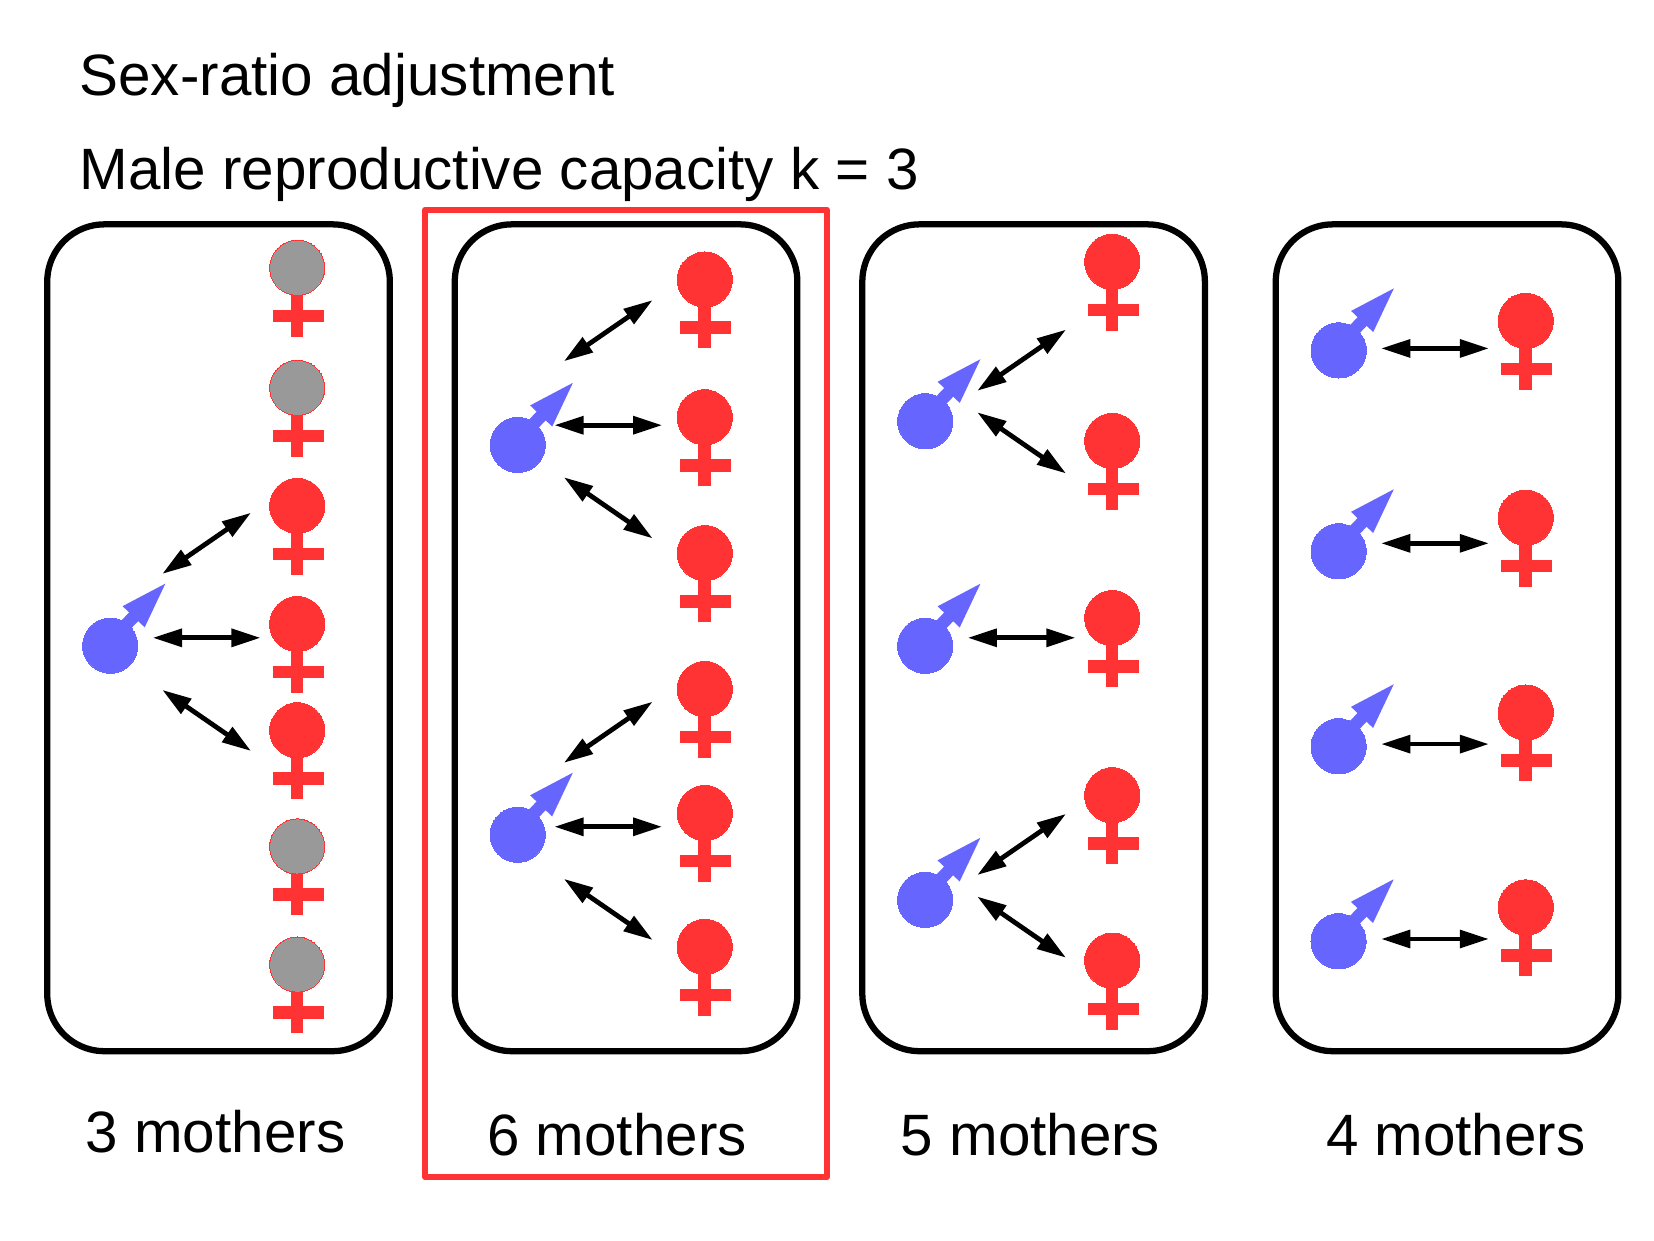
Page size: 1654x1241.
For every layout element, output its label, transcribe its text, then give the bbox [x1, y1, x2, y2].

text_box 4 mothers [1311, 1094, 1601, 1175]
text_box 3 mothers [71, 1092, 361, 1173]
text_box 6 mothers [472, 1094, 762, 1174]
text_box 5 mothers [886, 1094, 1176, 1175]
text_box Sex-ratio adjustment [65, 35, 674, 116]
text_box [862, 224, 1205, 1052]
text_box [1275, 224, 1619, 1052]
text_box [47, 224, 390, 1052]
text_box [454, 224, 798, 1052]
text_box Male reproductive capacity k = 3 [65, 129, 935, 210]
